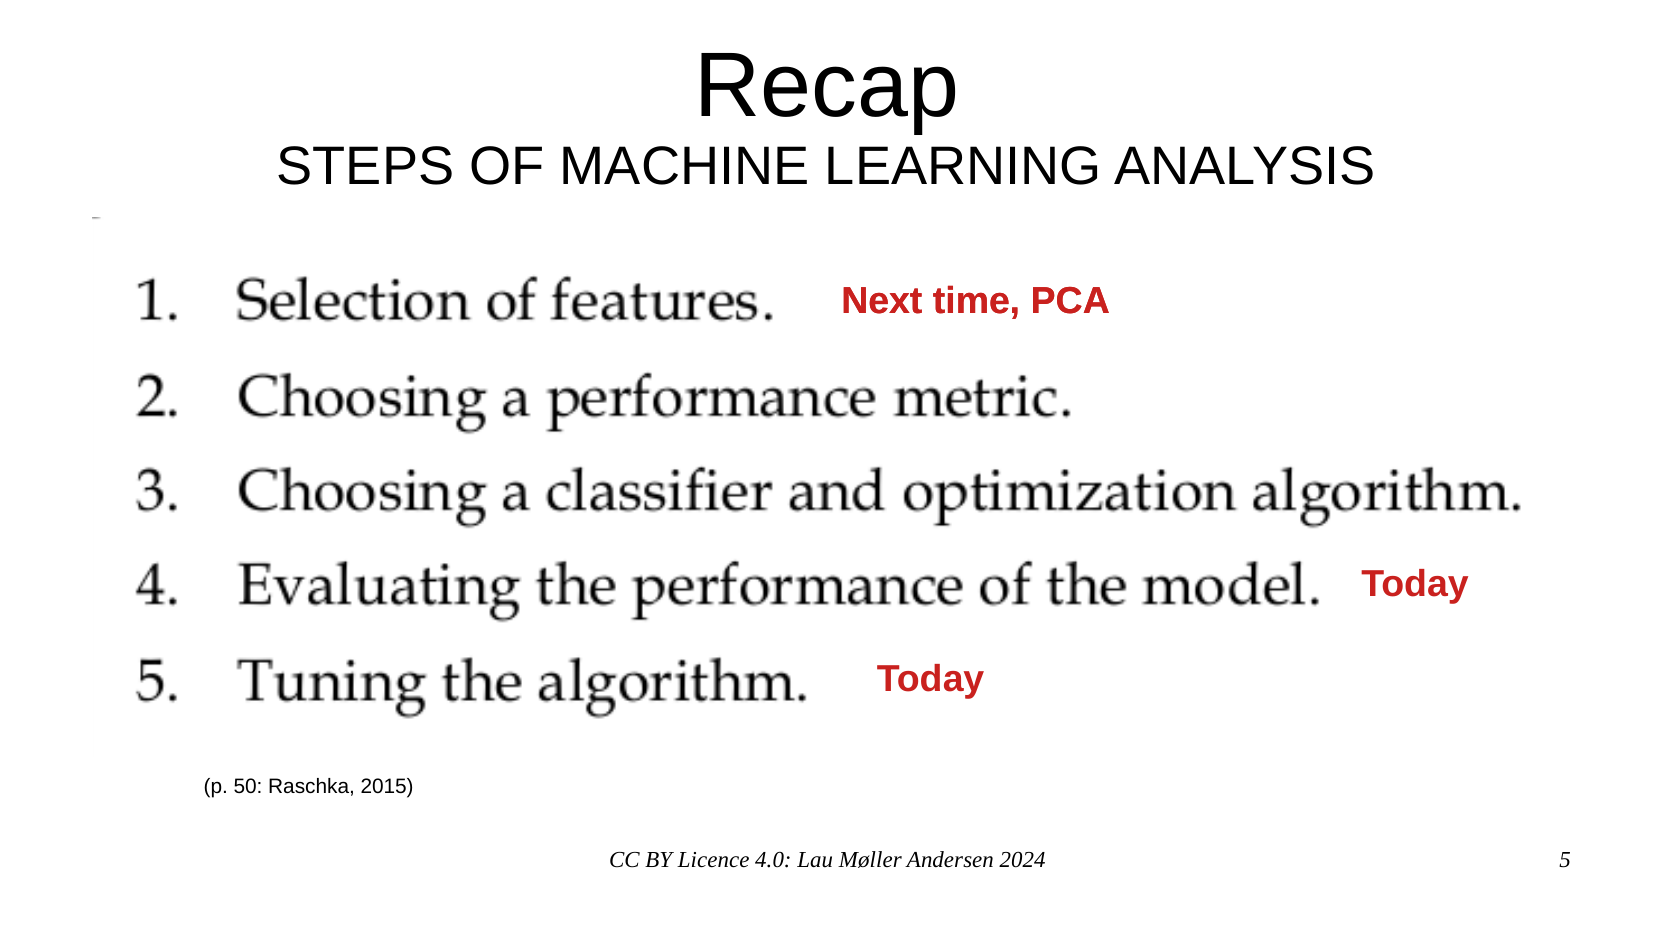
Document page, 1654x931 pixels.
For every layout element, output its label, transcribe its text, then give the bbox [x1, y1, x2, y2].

text_box Next time, PCA [826, 271, 1146, 331]
text_box Today [1346, 555, 1489, 615]
title Recap STEPS OF MACHINE LEARNING ANALYSIS [82, 33, 1571, 197]
text_box (p. 50: Raschka, 2015) [188, 767, 497, 830]
text_box Today [862, 649, 1004, 709]
picture [92, 217, 1561, 758]
